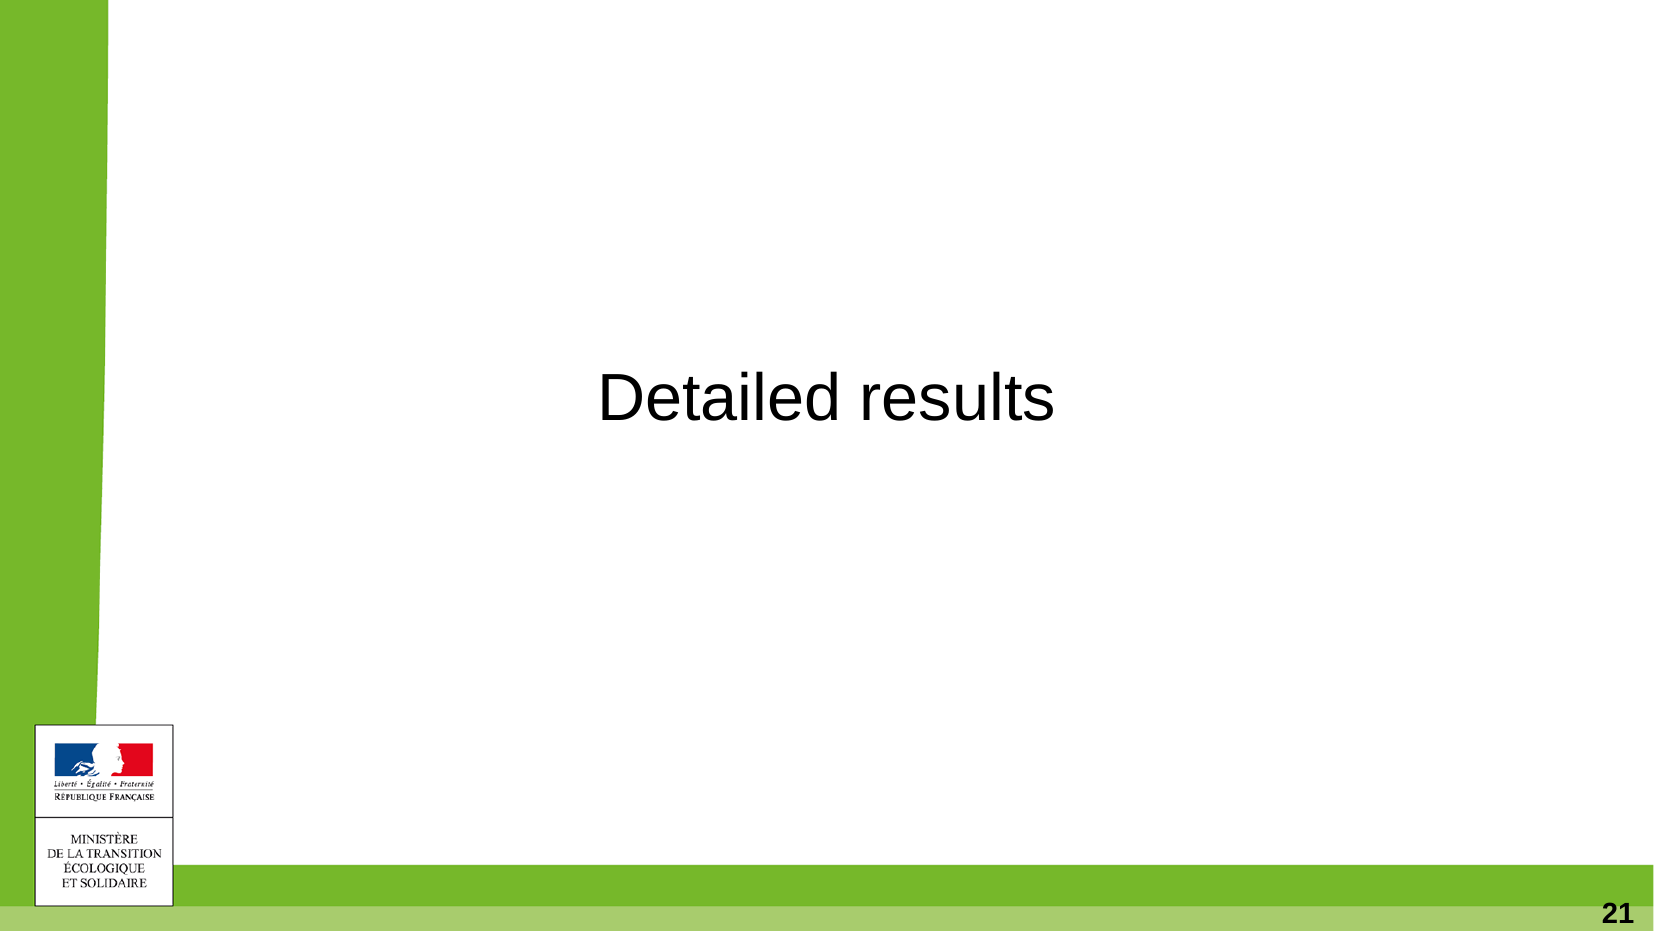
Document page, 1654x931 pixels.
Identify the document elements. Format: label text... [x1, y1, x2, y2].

picture [0, 0, 1654, 931]
subtitle Detailed results [82, 37, 1571, 758]
